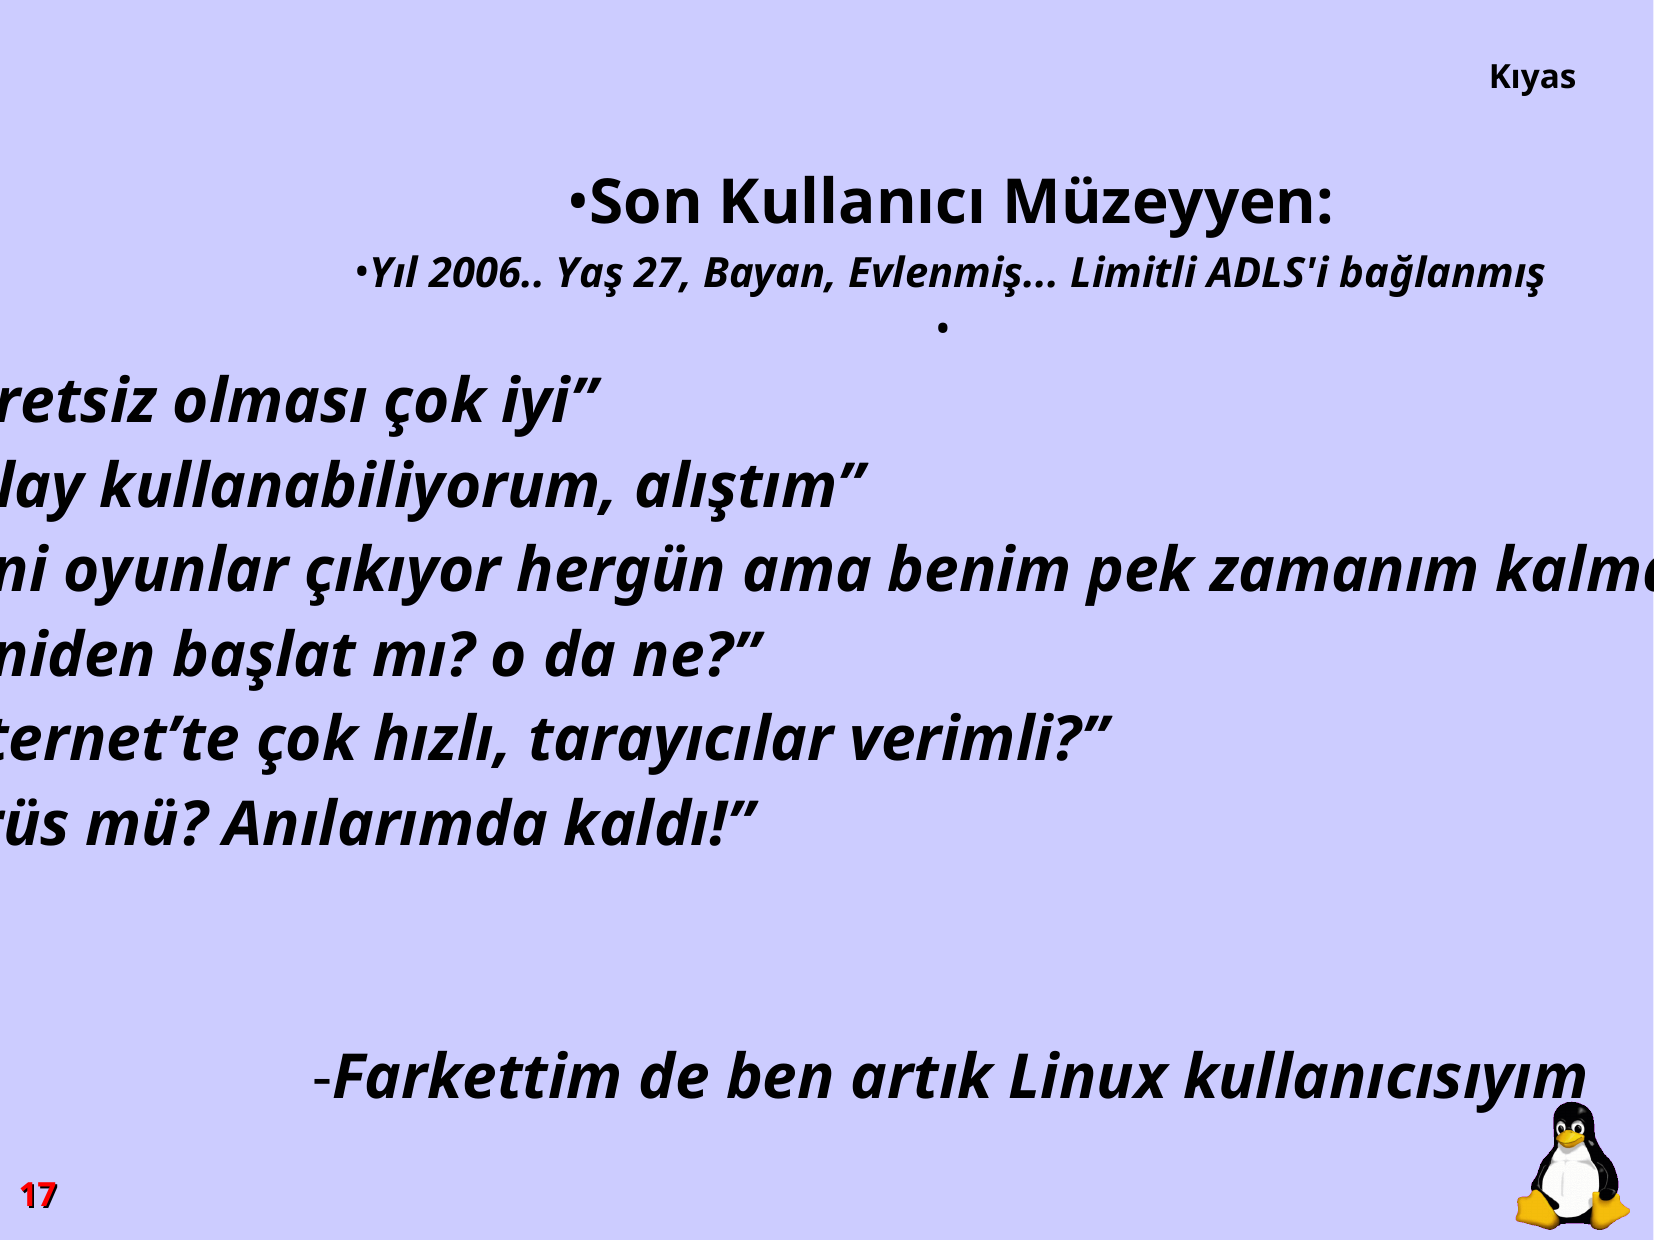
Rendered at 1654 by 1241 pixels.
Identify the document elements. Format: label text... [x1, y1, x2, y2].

text_box Kıyas [1473, 45, 1592, 106]
picture [1504, 1125, 1654, 1241]
text_box Son Kullanıcı Müzeyyen: Yıl 2006.. Yaş 27, Bayan, Evlenmiş... Limitli ADLS'i bağlanmış “Ücretsiz olması çok iyi” “Kolay kullanabiliyorum, alıştım” “Yeni oyunlar çıkıyor hergün ama benim pek zamanım kalmadı oyun için” “Yeniden başlat mı? o da ne?” “İnternet’te çok hızlı, tarayıcılar verimli?” “Virüs mü? Anılarımda kaldı!” Farkettim de ben artık Linux kullanıcısıyım [0, 150, 1654, 1125]
